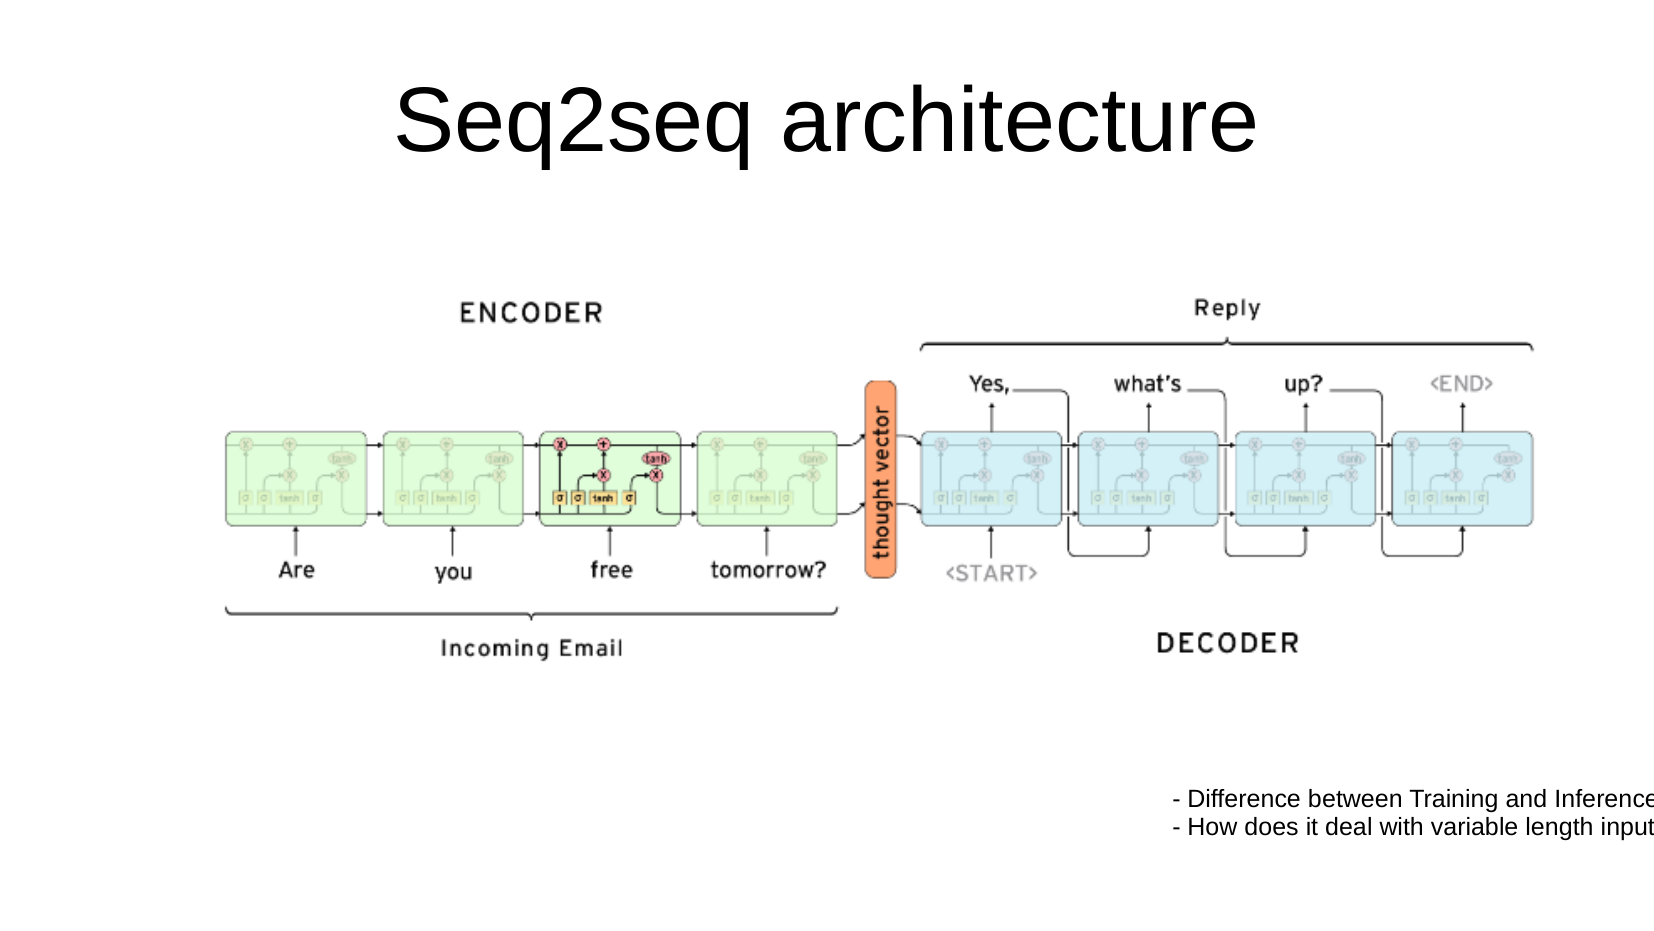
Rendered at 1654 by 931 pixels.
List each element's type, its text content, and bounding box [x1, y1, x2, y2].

picture [165, 292, 1574, 686]
title Seq2seq architecture [82, 37, 1571, 193]
text_box - Difference between Training and Inference - How does it deal with variable length inputs and outputs [1157, 777, 1571, 910]
